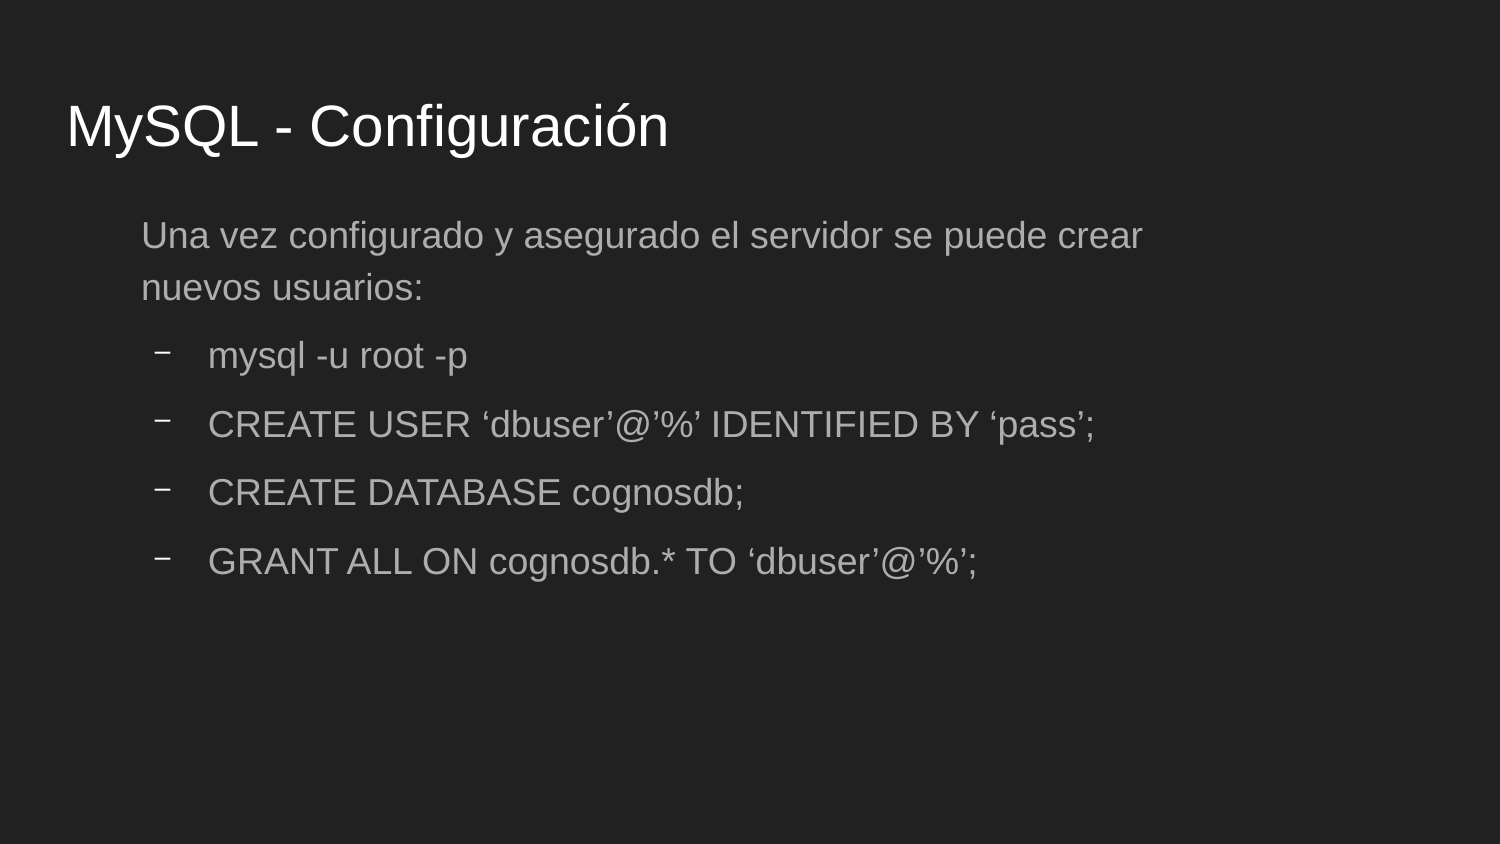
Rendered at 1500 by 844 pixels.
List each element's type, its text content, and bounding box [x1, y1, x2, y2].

list Una vez configurado y asegurado el servidor se puede crear nuevos usuarios: mysql -u root -p CREATE USER ‘dbuser’@’%’ IDENTIFIED BY ‘pass’; CREATE DATABASE cognosdb; GRANT ALL ON cognosdb.* TO ‘dbuser’@’%’; [51, 189, 1261, 750]
title MySQL - Configuración [51, 72, 1449, 167]
